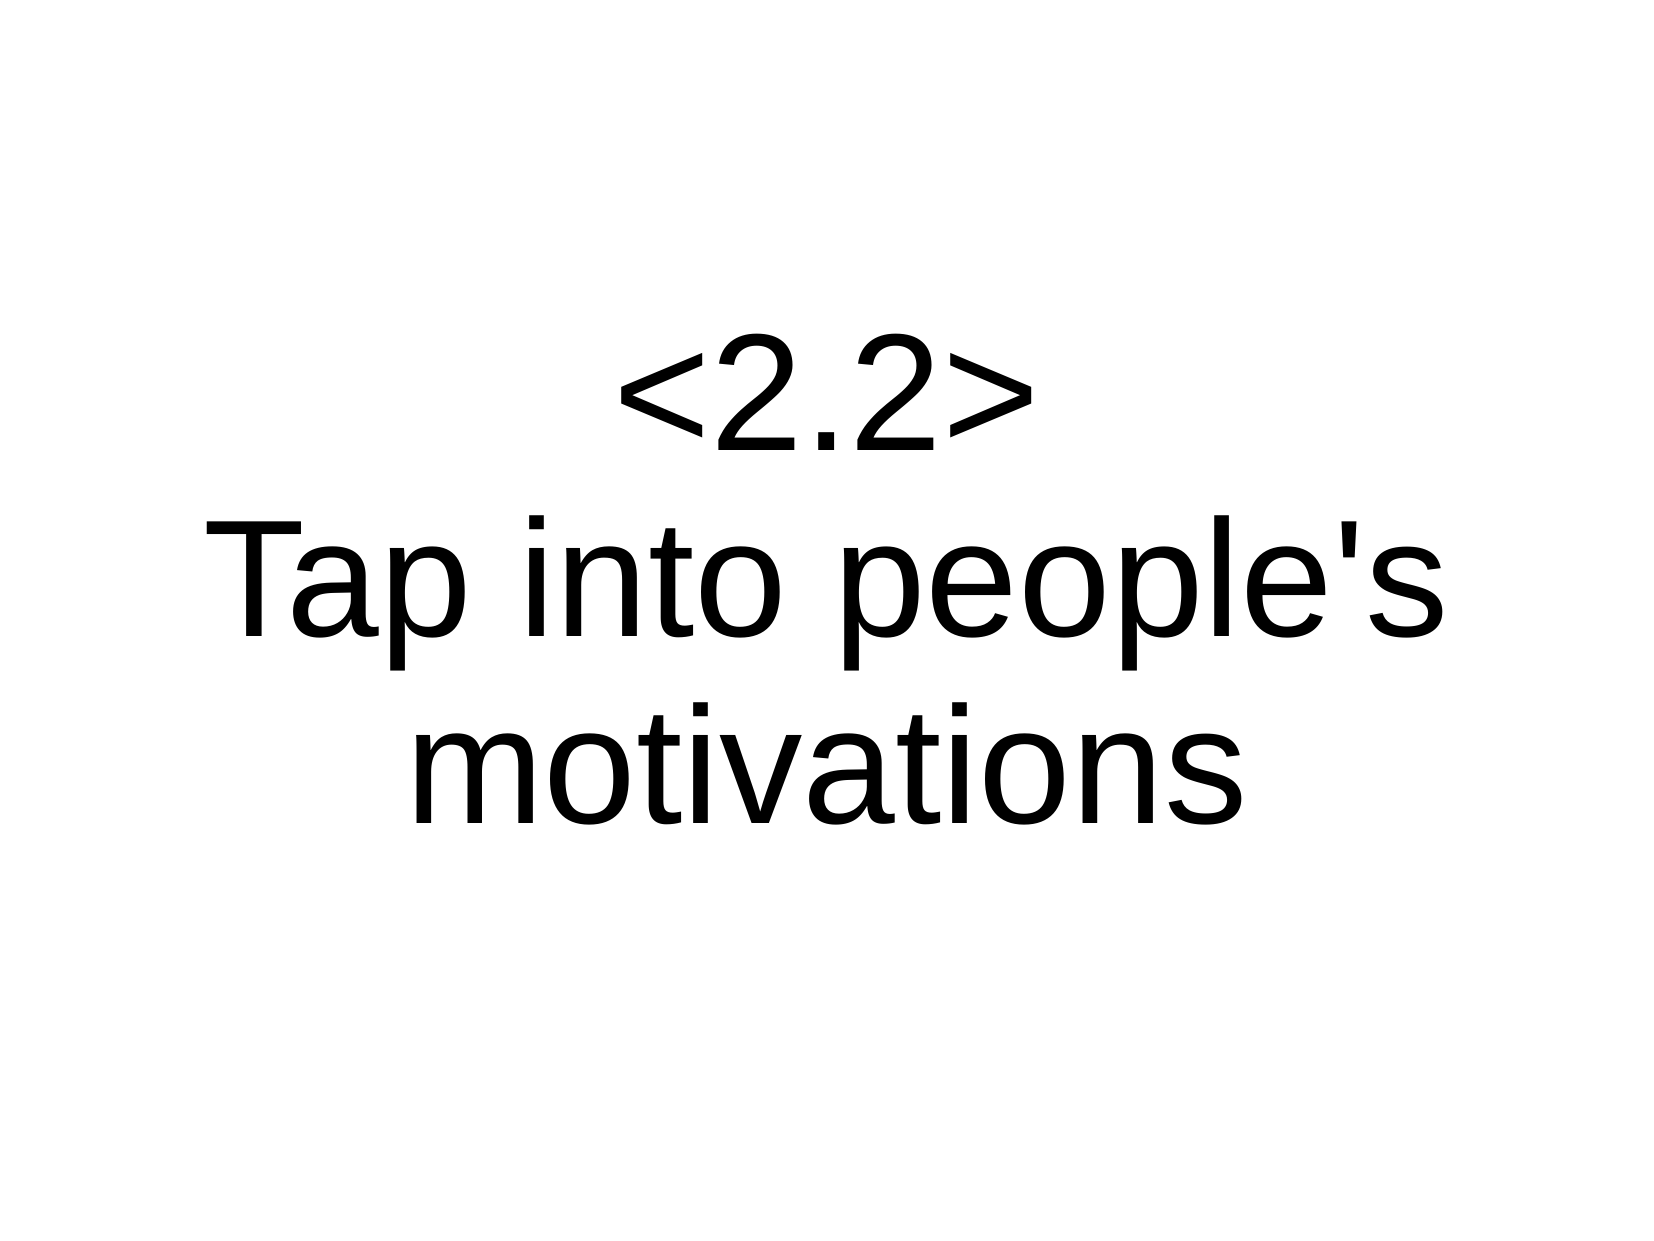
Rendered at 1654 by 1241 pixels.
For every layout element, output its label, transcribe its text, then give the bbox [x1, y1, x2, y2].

subtitle <2.2> Tap into people's motivations [82, 49, 1571, 1109]
